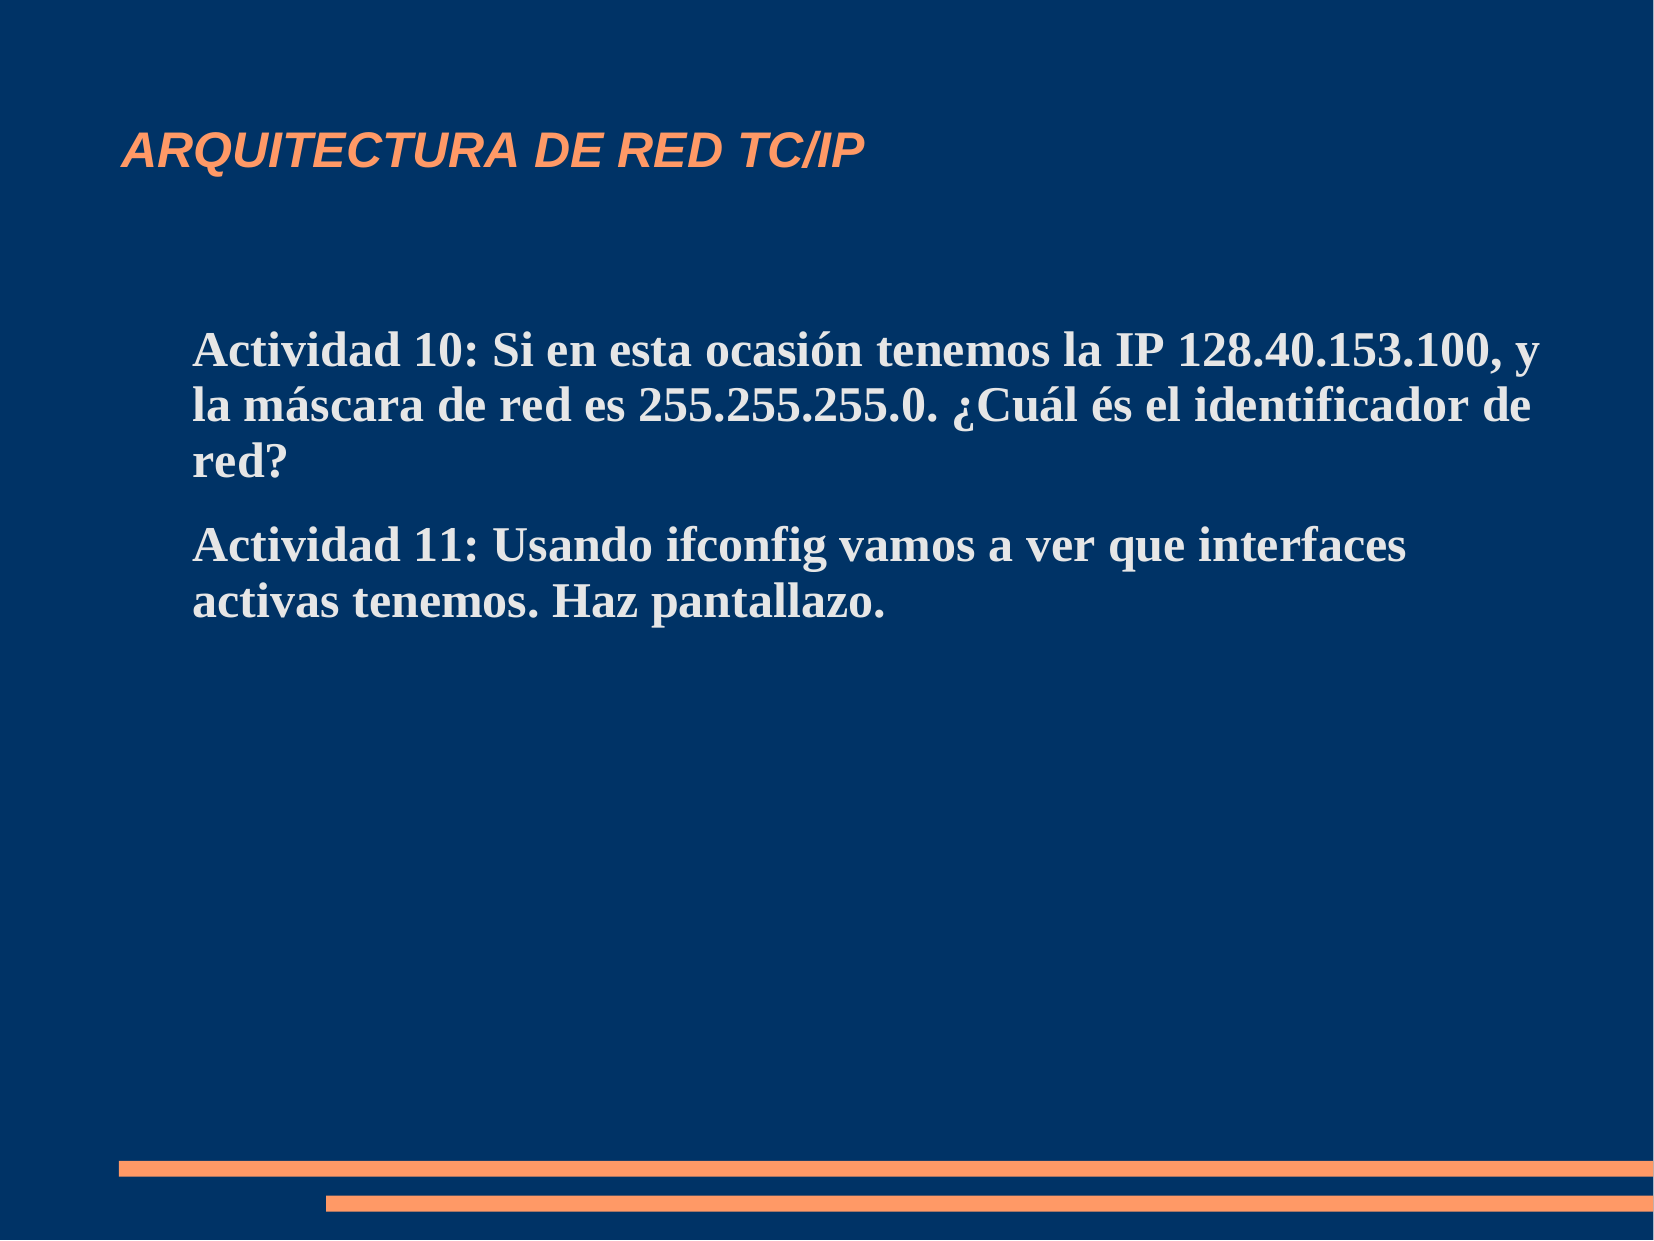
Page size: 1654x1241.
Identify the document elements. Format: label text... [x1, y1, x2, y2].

title ARQUITECTURA DE RED TC/IP [121, 46, 1534, 254]
list Actividad 10: Si en esta ocasión tenemos la IP 128.40.153.100, y la máscara de red es 255.255.255.0. ¿Cuál és el identificador de red? Actividad 11: Usando ifconfig vamos a ver que interfaces activas tenemos. Haz pantallazo. [121, 322, 1561, 1132]
